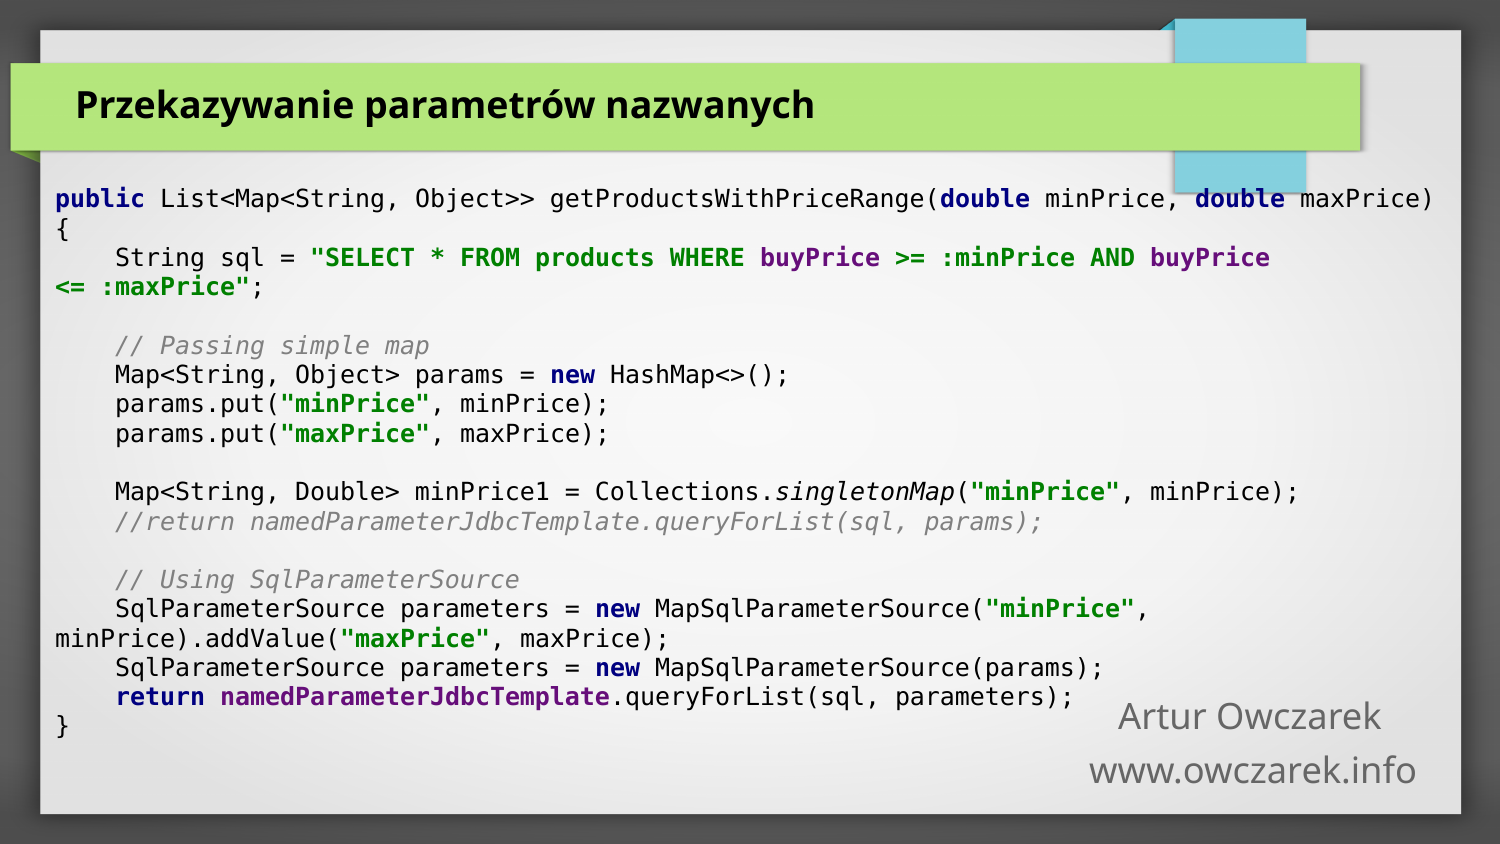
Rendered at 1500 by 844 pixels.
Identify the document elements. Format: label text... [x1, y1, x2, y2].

picture [0, 0, 1500, 844]
text_box public List<Map<String, Object>> getProductsWithPriceRange(double minPrice, double maxPrice) { String sql = "SELECT * FROM products WHERE buyPrice >= :minPrice AND buyPrice <= :maxPrice"; // Passing simple map Map<String, Object> params = new HashMap<>(); params.put("minPrice", minPrice); params.put("maxPrice", maxPrice); Map<String, Double> minPrice1 = Collections.singletonMap("minPrice", minPrice); //return namedParameterJdbcTemplate.queryForList(sql, params); // Using SqlParameterSource SqlParameterSource parameters = new MapSqlParameterSource("minPrice", minPrice).addValue("maxPrice", maxPrice); SqlParameterSource parameters = new MapSqlParameterSource(params); return namedParameterJdbcTemplate.queryForList(sql, parameters); } [40, 177, 1477, 844]
title Przekazywanie parametrów nazwanych [75, 64, 1147, 145]
